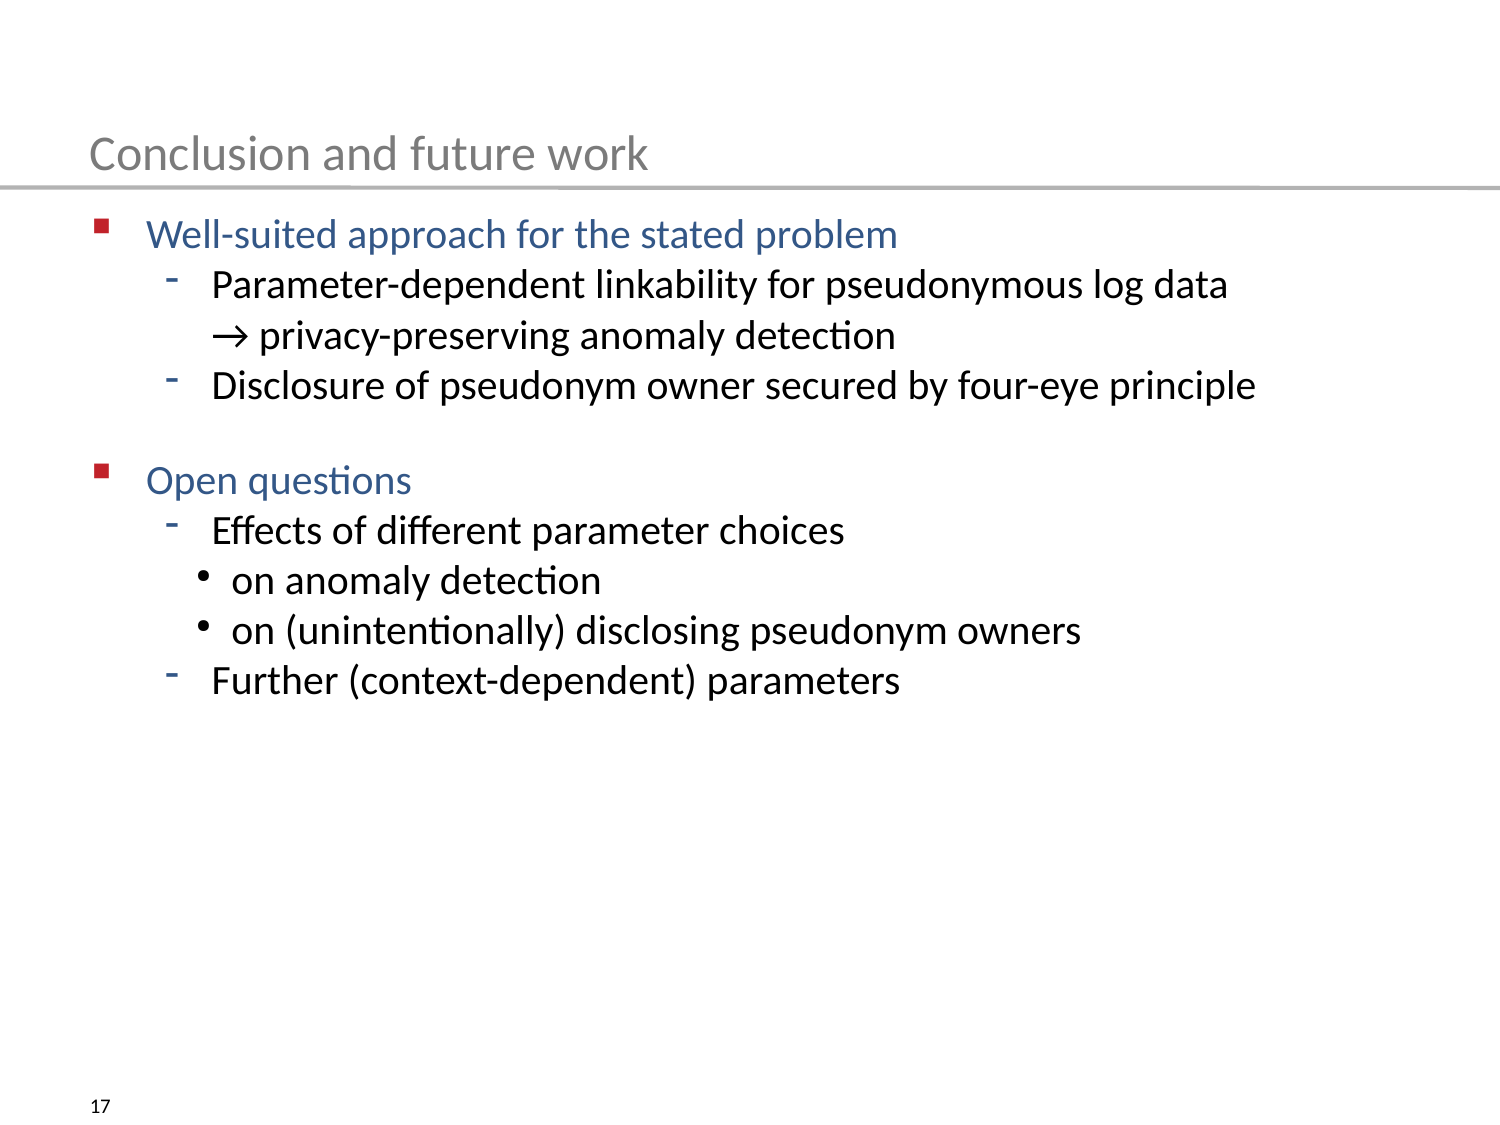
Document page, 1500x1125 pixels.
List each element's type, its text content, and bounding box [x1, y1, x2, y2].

text_box Conclusion and future work [75, 19, 1463, 188]
text_box Well-suited approach for the stated problem Parameter-dependent linkability for pseudonymous log data → privacy-preserving anomaly detection Disclosure of pseudonym owner secured by four-eye principle Open questions Effects of different parameter choices on anomaly detection on (unintentionally) disclosing pseudonym owners Further (context-dependent) parameters [75, 199, 1463, 1100]
